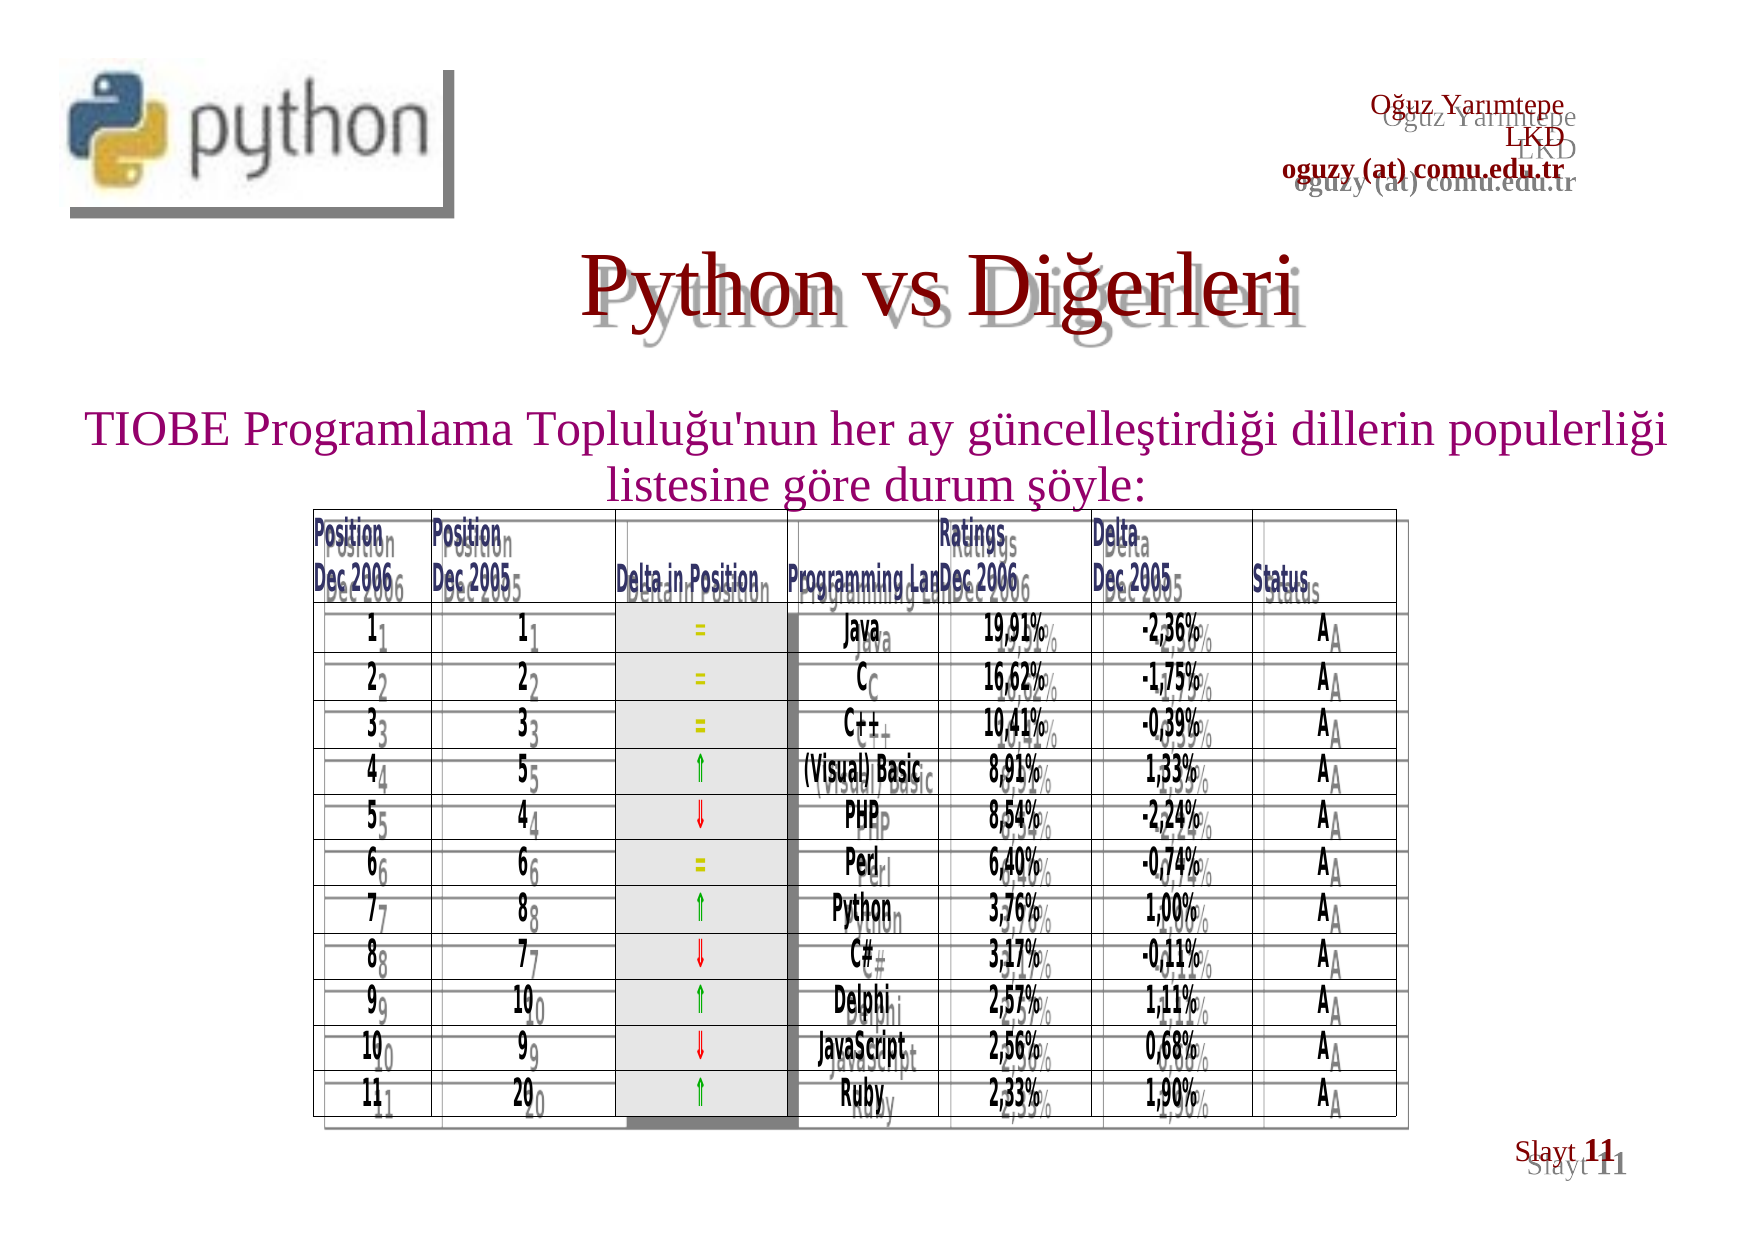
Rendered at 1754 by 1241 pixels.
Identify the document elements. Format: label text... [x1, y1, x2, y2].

subtitle TIOBE Programlama Topluluğu'nun her ay güncelleştirdiği dillerin populerliği listesine göre durum şöyle: [59, 360, 1695, 1034]
title Python vs Diğerleri [194, 214, 1684, 355]
chart [312, 506, 1397, 1130]
picture [59, 58, 443, 207]
